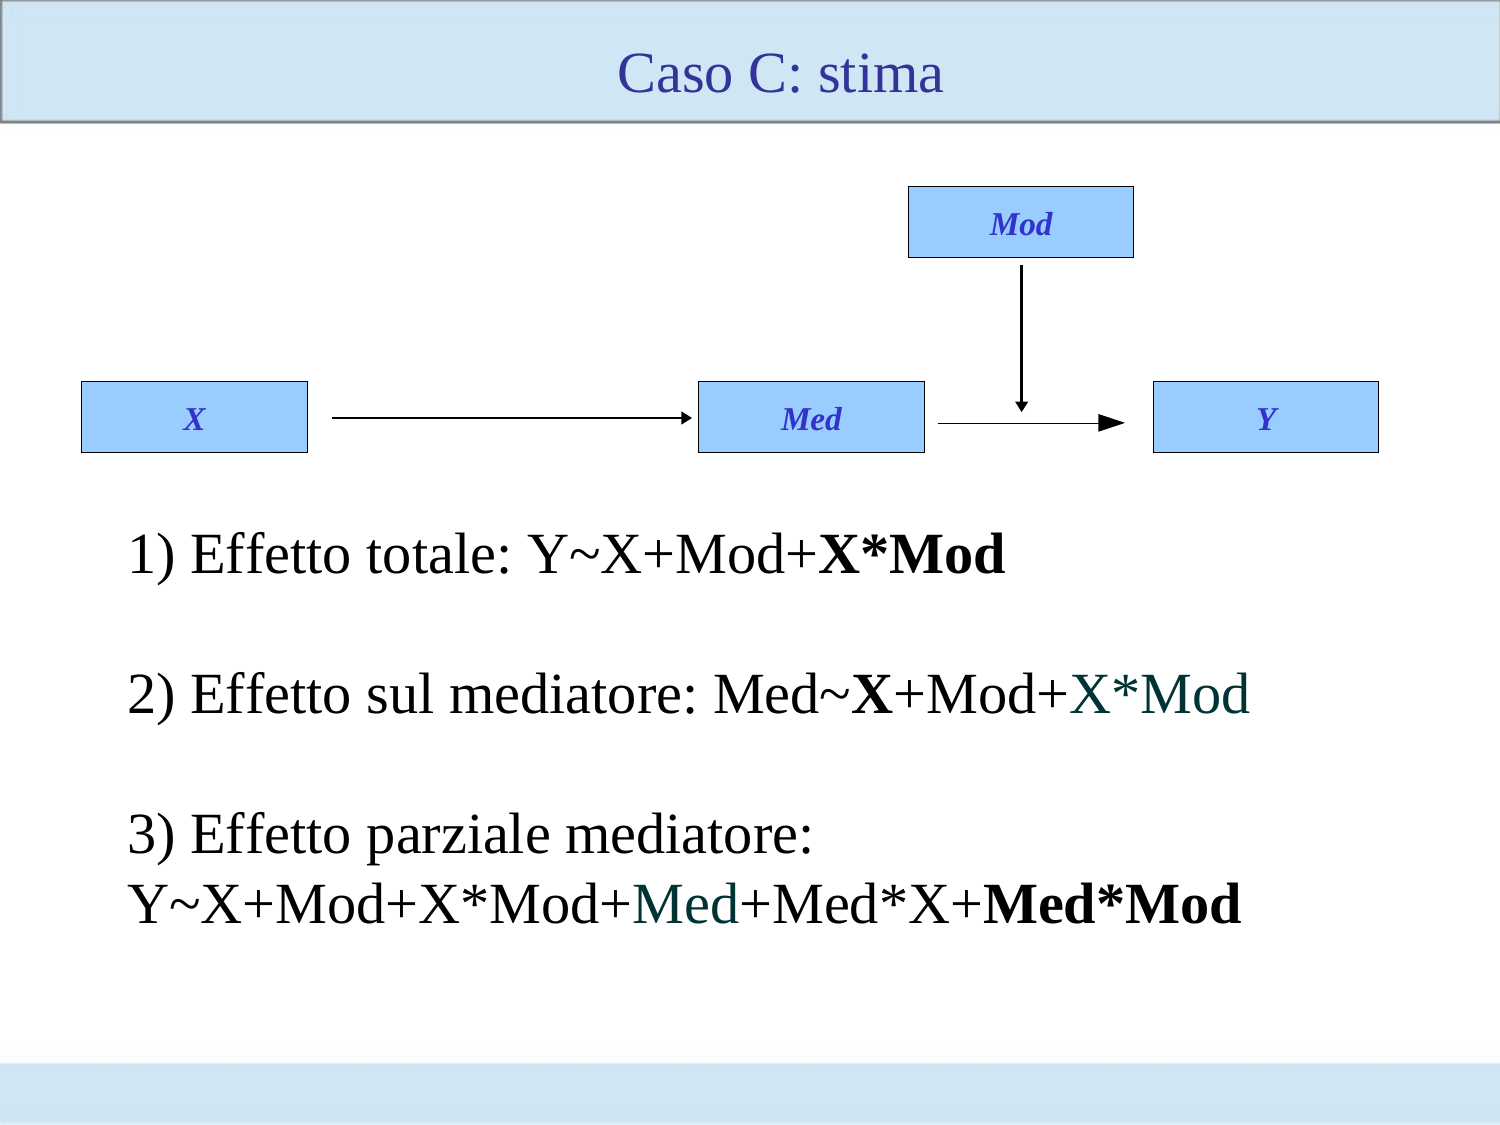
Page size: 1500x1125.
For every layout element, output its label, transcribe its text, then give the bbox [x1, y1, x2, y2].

text_box 1) Effetto totale: Y~X+Mod+X*Mod 2) Effetto sul mediatore: Med~X+Mod+X*Mod 3) Effetto parziale mediatore: Y~X+Mod+X*Mod+Med+Med*X+Med*Mod [112, 507, 1388, 943]
text_box X [81, 381, 308, 453]
picture [0, 0, 1500, 1125]
text_box Y [1153, 381, 1379, 453]
text_box Mod [908, 186, 1134, 258]
title Caso C: stima [249, 21, 1313, 117]
text_box Med [698, 381, 925, 453]
